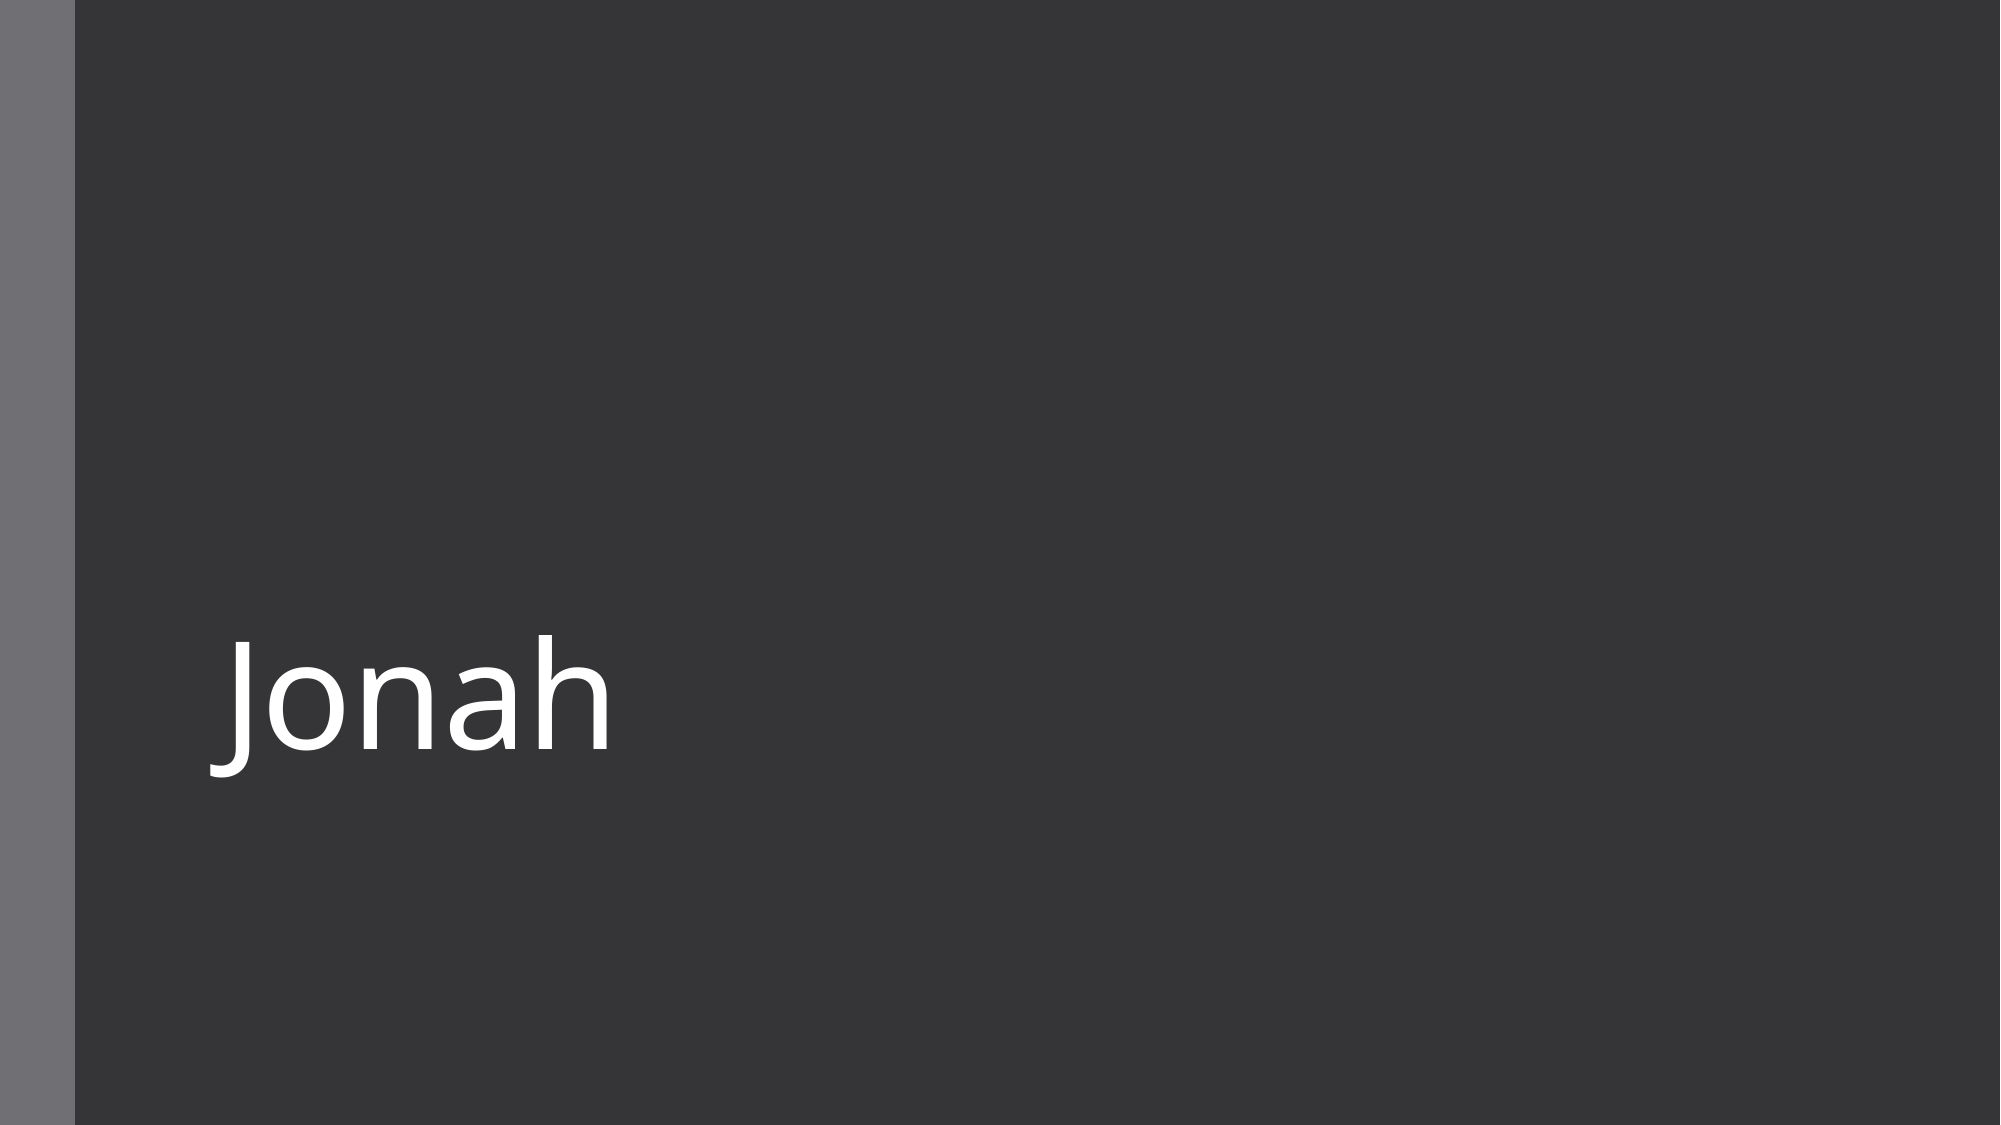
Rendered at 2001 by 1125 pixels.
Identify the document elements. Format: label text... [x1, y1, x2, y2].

title Jonah [206, 124, 1752, 788]
